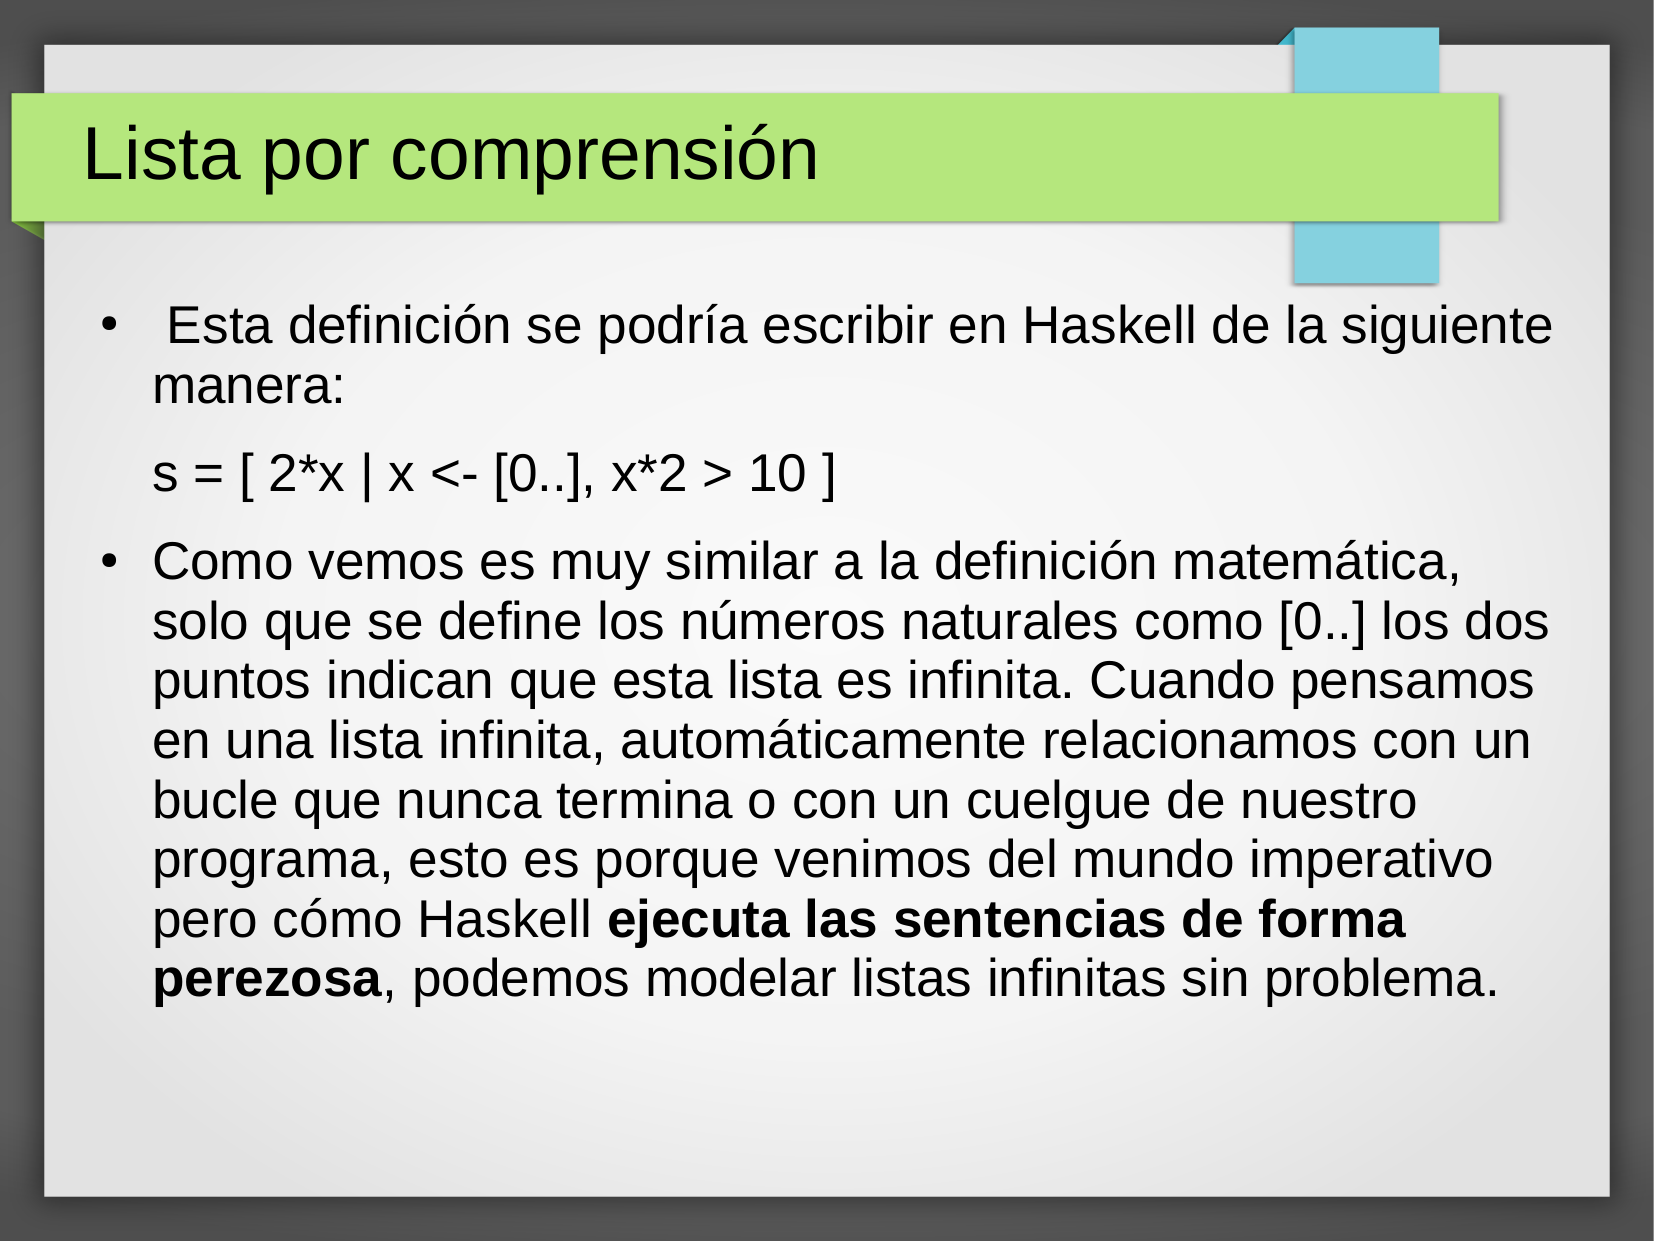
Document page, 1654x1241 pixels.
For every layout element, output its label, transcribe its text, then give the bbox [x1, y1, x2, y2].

title Lista por comprensión [82, 94, 1264, 213]
picture [0, 0, 1654, 1241]
list Esta definición se podría escribir en Haskell de la siguiente manera: s = [ 2*x | x <- [0..], x*2 > 10 ] Como vemos es muy similar a la definición matemática, solo que se define los números naturales como [0..] los dos puntos indican que esta lista es infinita. Cuando pensamos en una lista infinita, automáticamente relacionamos con un bucle que nunca termina o con un cuelgue de nuestro programa, esto es porque venimos del mundo imperativo pero cómo Haskell ejecuta las sentencias de forma perezosa, podemos modelar listas infinitas sin problema. [82, 295, 1571, 1015]
